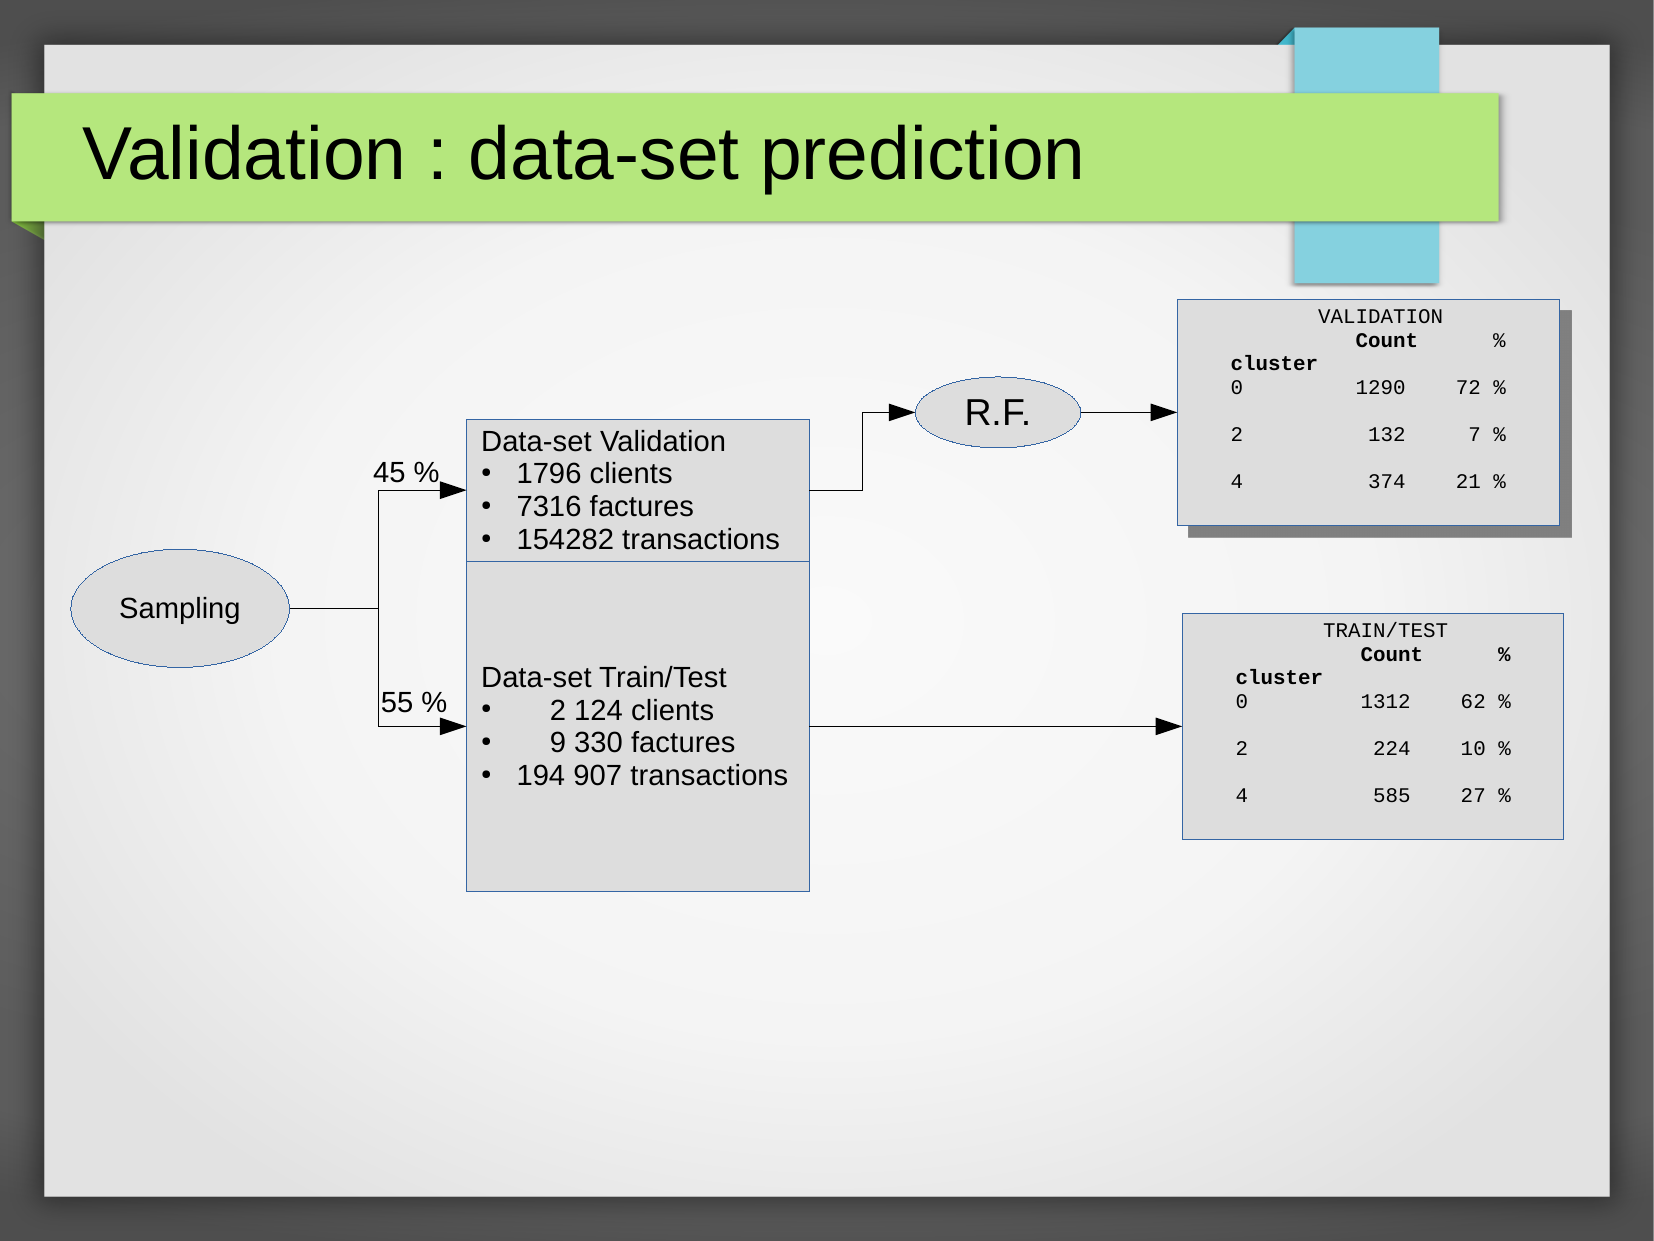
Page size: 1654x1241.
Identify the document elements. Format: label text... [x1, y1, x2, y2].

text_box 45 % [358, 448, 455, 497]
picture [0, 0, 1654, 1241]
text_box TRAIN/TEST Count % cluster 0 1312 62 % 2 224 10 % 4 585 27 % [1182, 613, 1564, 840]
text_box Sampling [70, 549, 290, 668]
text_box Data-set Train/Test 2 124 clients 9 330 factures 194 907 transactions [466, 562, 810, 892]
text_box Data-set Validation 1796 clients 7316 factures 154282 transactions [466, 419, 810, 562]
title Validation : data-set prediction [82, 94, 1264, 213]
text_box 55 % [366, 678, 463, 727]
text_box R.F. [915, 376, 1081, 448]
text_box VALIDATION Count % cluster 0 1290 72 % 2 132 7 % 4 374 21 % [1177, 299, 1560, 526]
